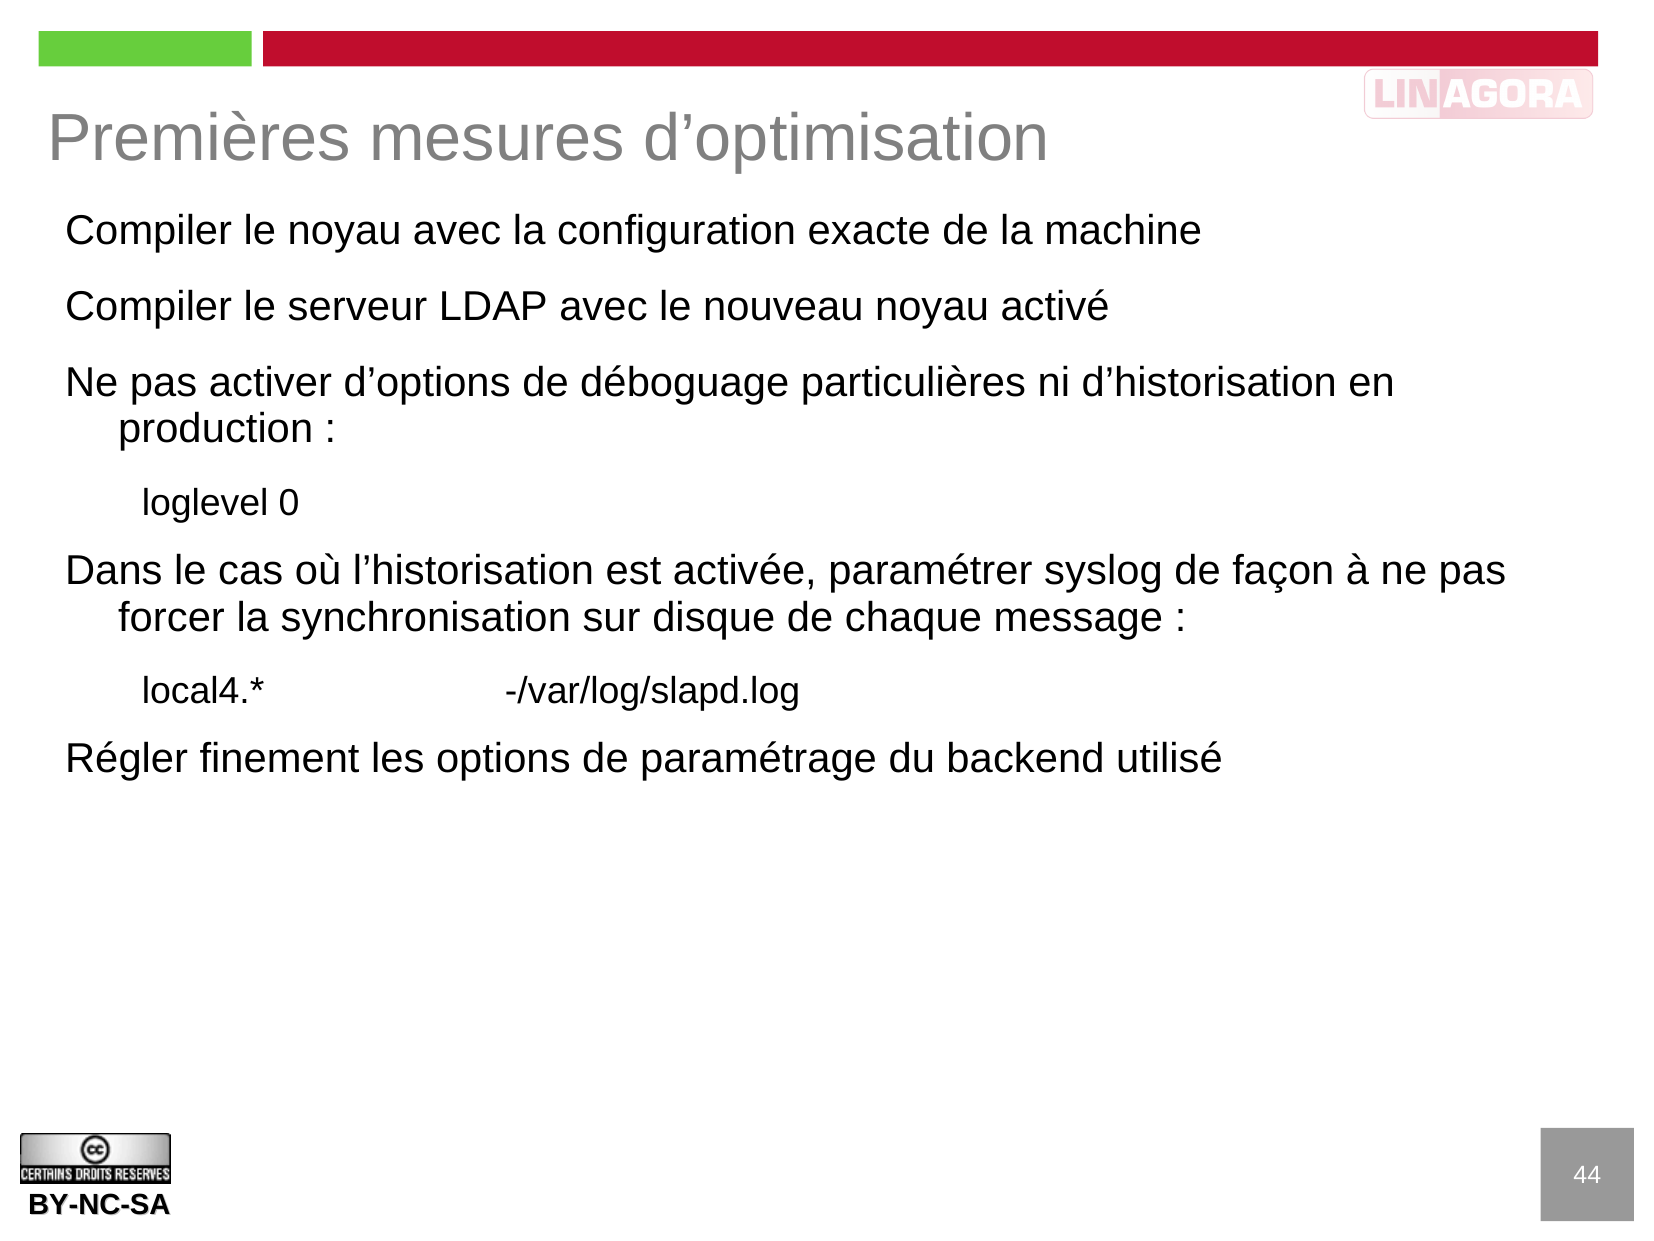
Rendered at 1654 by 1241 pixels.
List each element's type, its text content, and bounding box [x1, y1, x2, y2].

picture [20, 1133, 171, 1184]
list Compiler le noyau avec la configuration exacte de la machine Compiler le serveur LDAP avec le nouveau noyau activé Ne pas activer d’options de déboguage particulières ni d’historisation en production : loglevel 0 Dans le cas où l’historisation est activée, paramétrer syslog de façon à ne pas forcer la synchronisation sur disque de chaque message : local4.* -/var/log/slapd.log Régler finement les options de paramétrage du backend utilisé [47, 206, 1625, 1093]
title Premières mesures d’optimisation [47, 97, 1447, 178]
